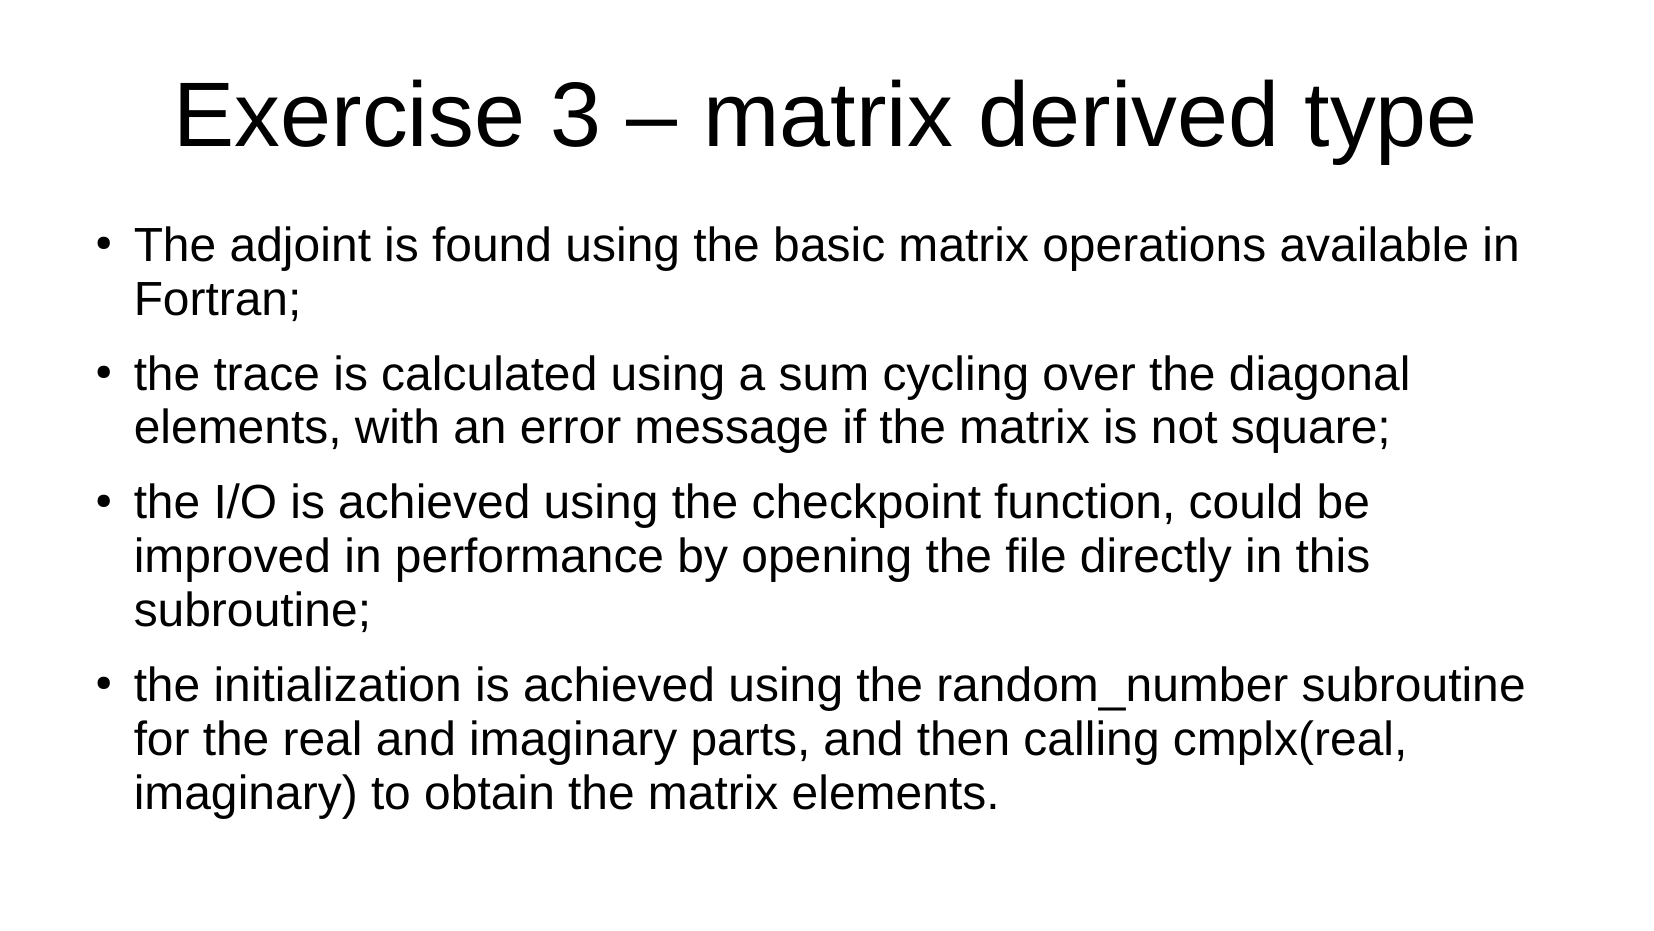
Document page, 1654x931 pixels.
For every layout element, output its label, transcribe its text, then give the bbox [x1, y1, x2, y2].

list The adjoint is found using the basic matrix operations available in Fortran; the trace is calculated using a sum cycling over the diagonal elements, with an error message if the matrix is not square; the I/O is achieved using the checkpoint function, could be improved in performance by opening the file directly in this subroutine; the initialization is achieved using the random_number subroutine for the real and imaginary parts, and then calling cmplx(real, imaginary) to obtain the matrix elements. [82, 217, 1571, 826]
title Exercise 3 – matrix derived type [82, 37, 1571, 193]
